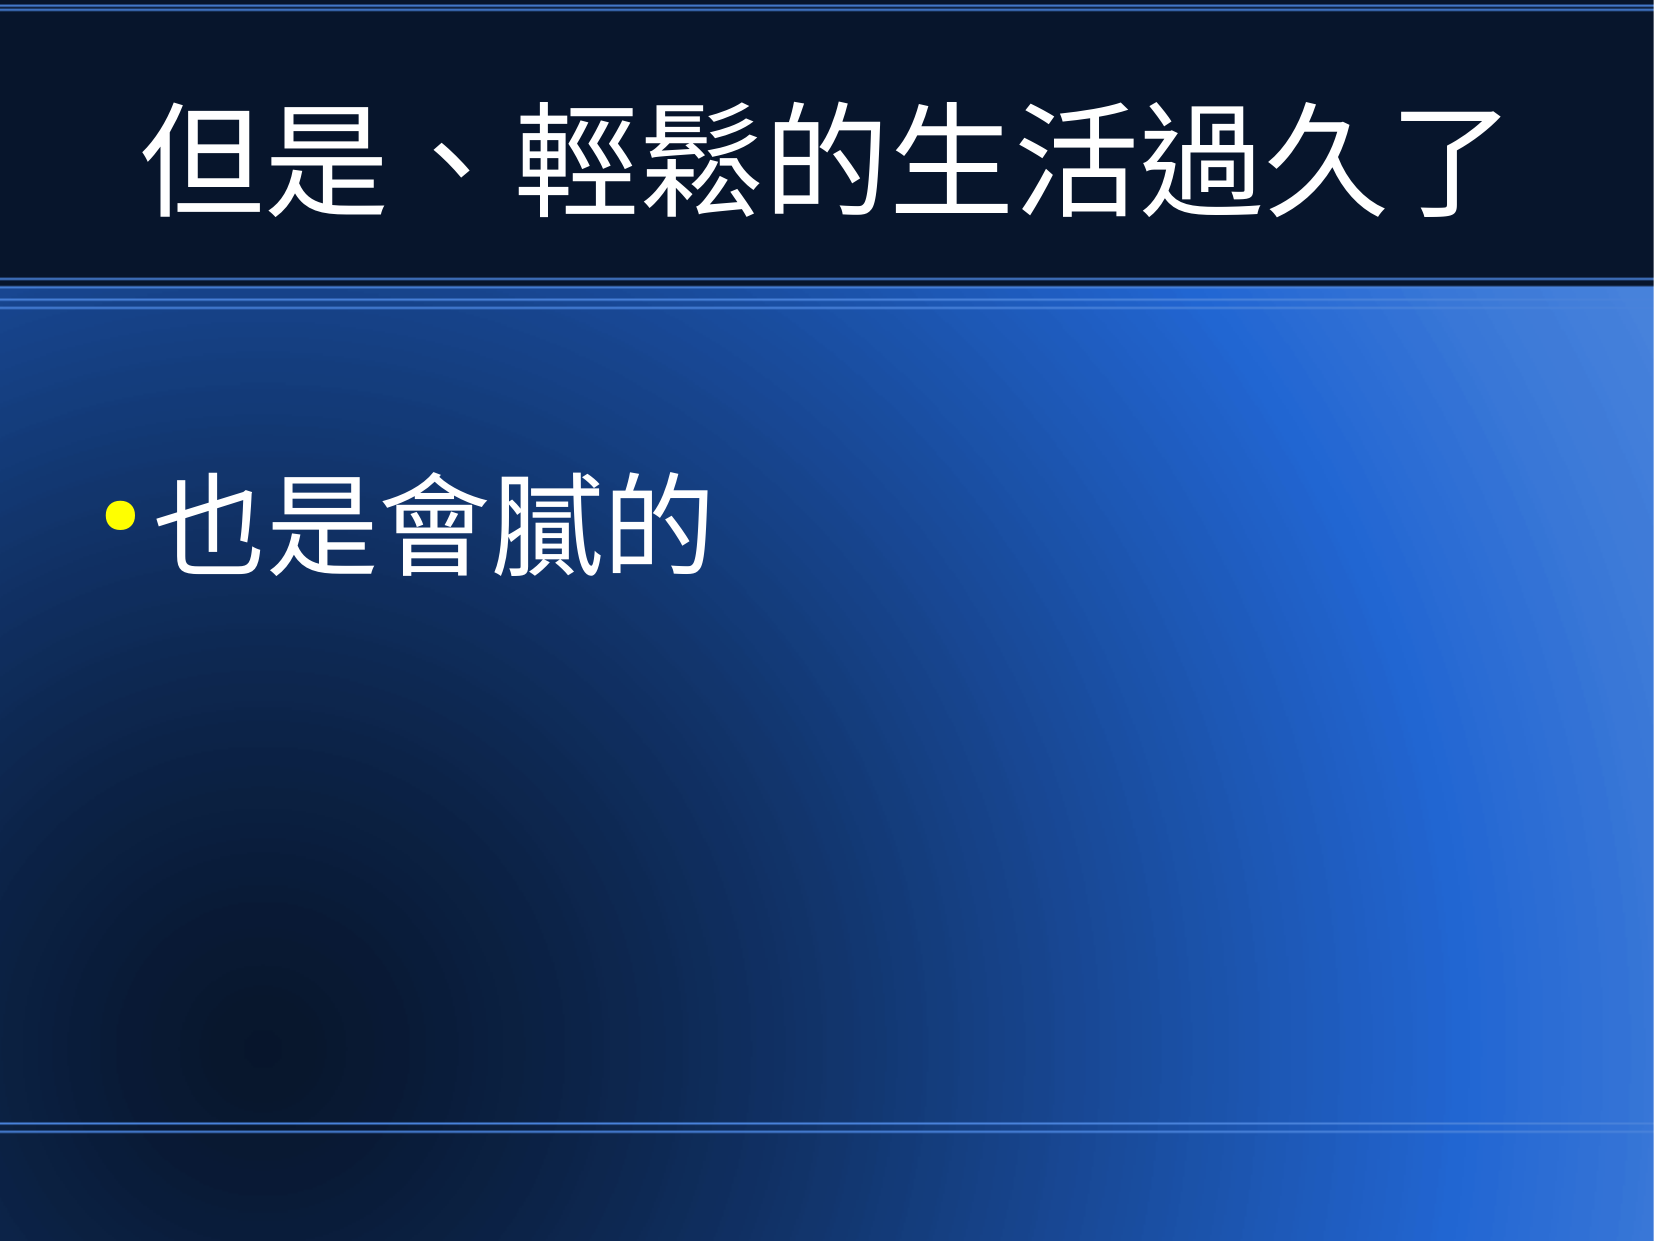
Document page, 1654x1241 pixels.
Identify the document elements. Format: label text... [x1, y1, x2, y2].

title 但是、輕鬆的生活過久了 [82, 49, 1571, 257]
picture [0, 0, 1654, 1241]
list 也是會膩的 [82, 355, 1571, 1241]
